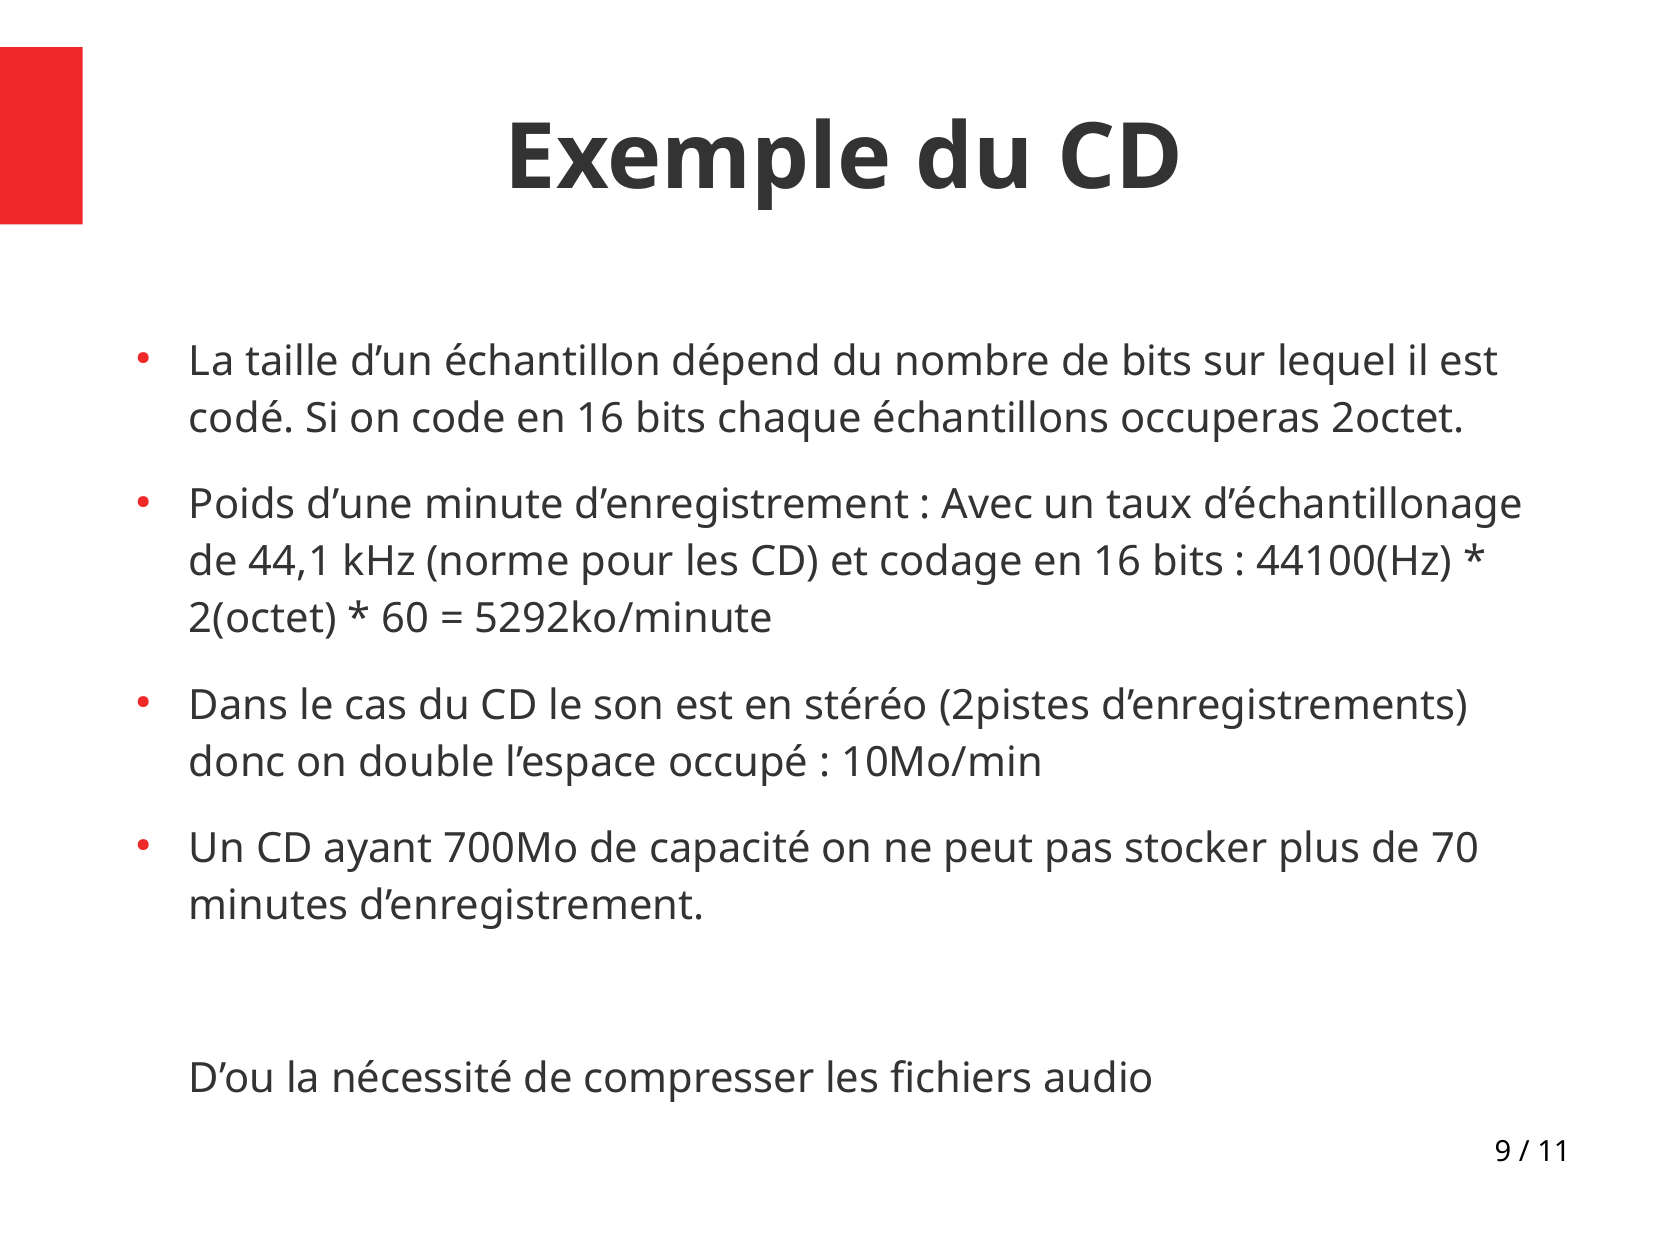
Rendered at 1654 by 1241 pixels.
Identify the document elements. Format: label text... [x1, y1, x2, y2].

title Exemple du CD [118, 49, 1571, 257]
list La taille d’un échantillon dépend du nombre de bits sur lequel il est codé. Si on code en 16 bits chaque échantillons occuperas 2octet. Poids d’une minute d’enregistrement : Avec un taux d’échantillonage de 44,1 kHz (norme pour les CD) et codage en 16 bits : 44100(Hz) * 2(octet) * 60 = 5292ko/minute Dans le cas du CD le son est en stéréo (2pistes d’enregistrements) donc on double l’espace occupé : 10Mo/min Un CD ayant 700Mo de capacité on ne peut pas stocker plus de 70 minutes d’enregistrement. D’ou la nécessité de compresser les fichiers audio [118, 330, 1536, 1051]
